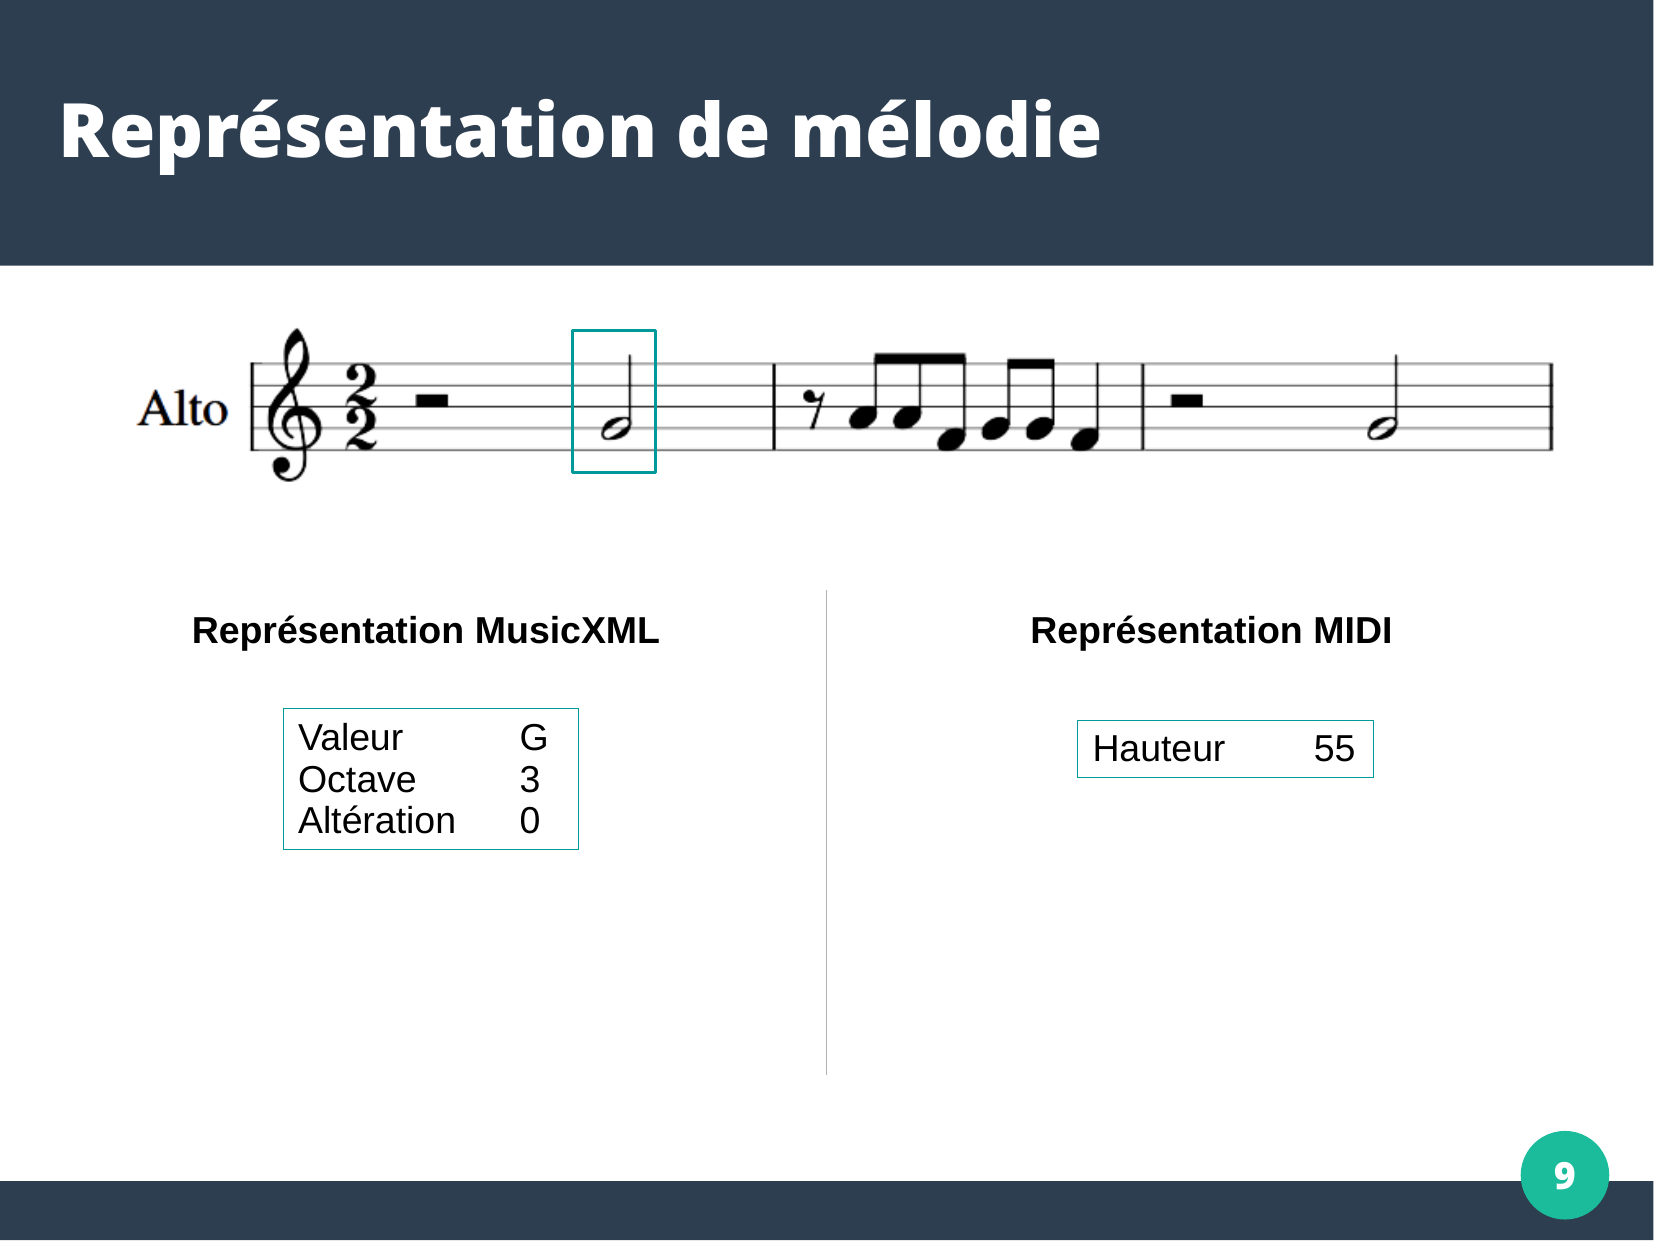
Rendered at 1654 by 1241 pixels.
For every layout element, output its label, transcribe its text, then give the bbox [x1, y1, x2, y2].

text_box Valeur G Octave 3 Altération 0 [283, 708, 579, 850]
text_box Hauteur 55 [1077, 720, 1374, 778]
text_box Représentation MIDI [1015, 602, 1441, 660]
picture [88, 295, 1565, 519]
title Représentation de mélodie [59, 49, 1595, 207]
text_box Représentation MusicXML [177, 602, 697, 660]
